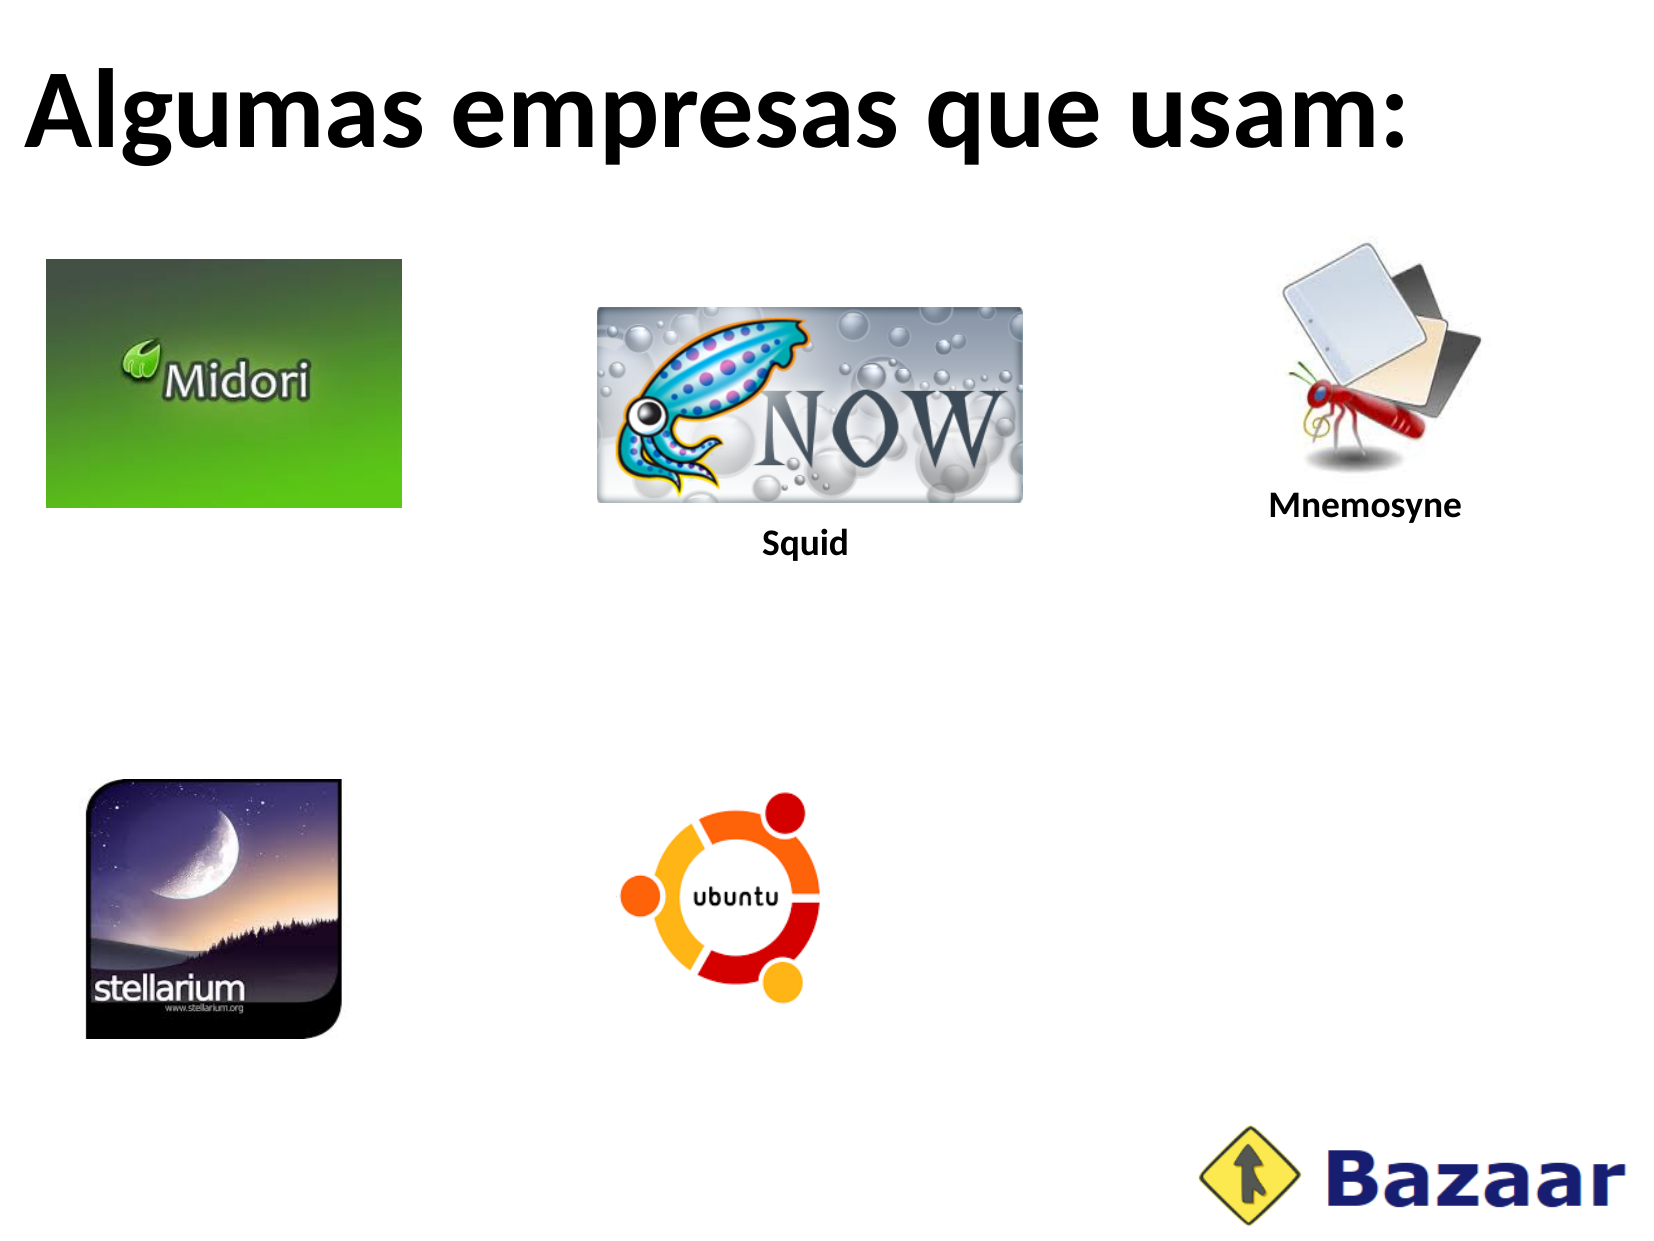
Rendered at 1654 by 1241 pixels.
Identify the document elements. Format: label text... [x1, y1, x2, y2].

picture [68, 779, 360, 1039]
picture [597, 307, 1023, 504]
picture [1181, 1110, 1638, 1241]
text_box Mnemosyne [1253, 473, 1477, 533]
picture [568, 767, 904, 1028]
text_box Algumas empresas que usam: [9, 7, 1453, 178]
text_box Squid [747, 510, 873, 570]
picture [46, 259, 402, 508]
picture [1238, 186, 1501, 536]
